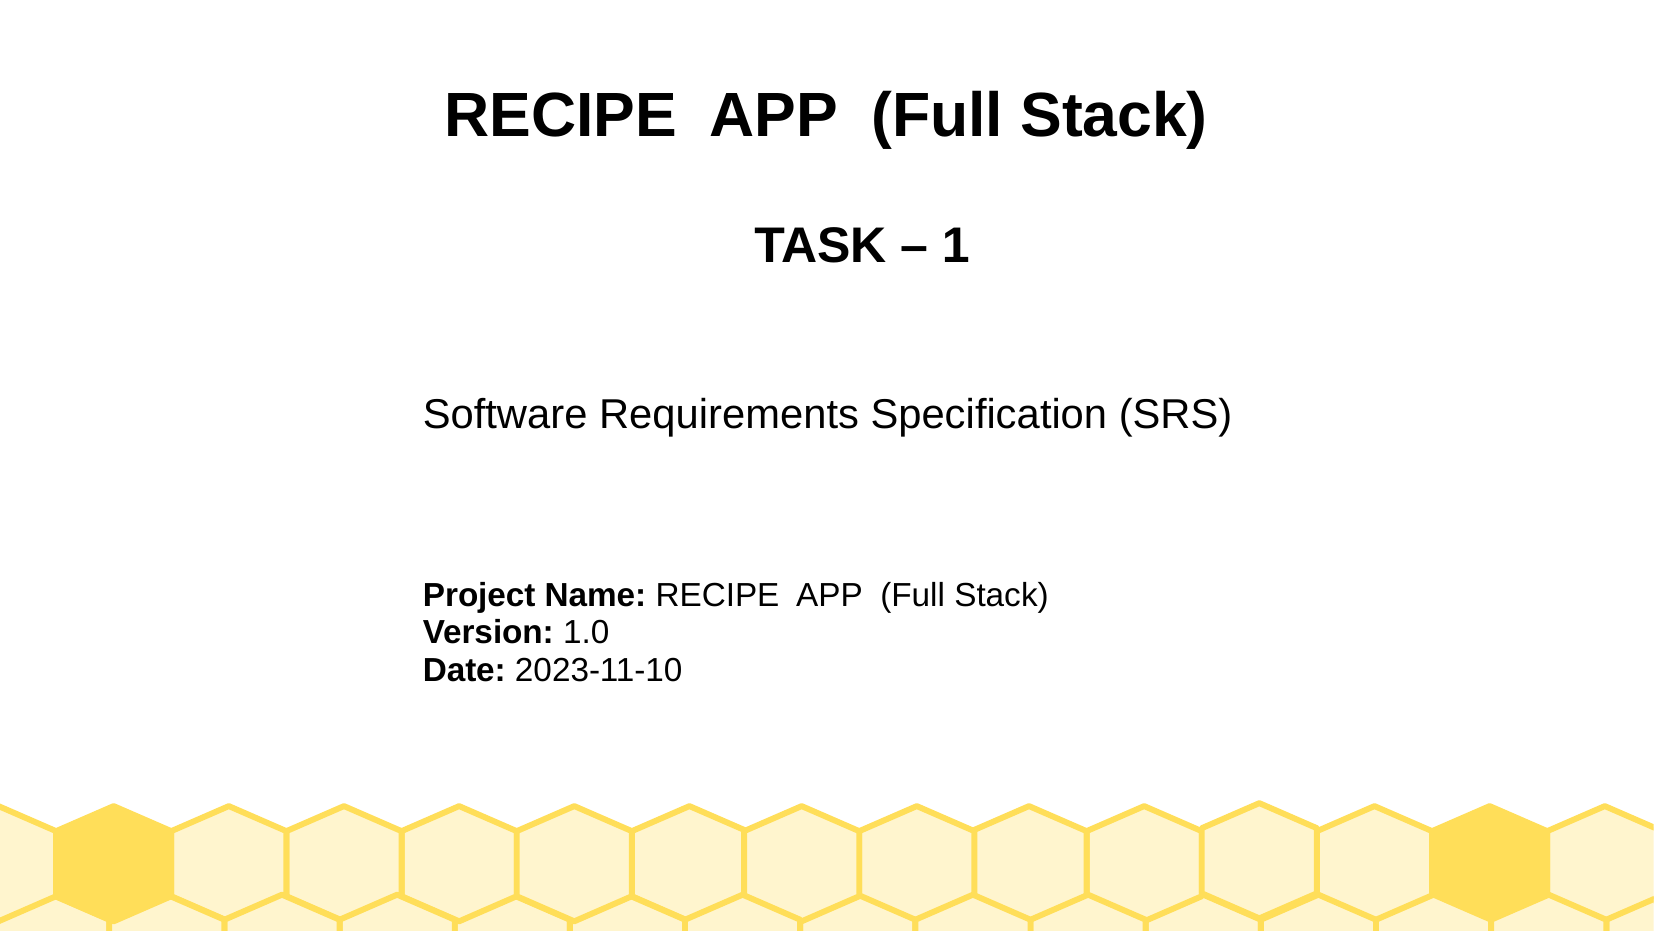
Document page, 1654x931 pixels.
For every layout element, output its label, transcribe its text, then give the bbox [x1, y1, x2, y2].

text_box Software Requirements Specification (SRS) Project Name: RECIPE APP (Full Stack) Version: 1.0 Date: 2023-11-10 [408, 383, 1476, 798]
title RECIPE APP (Full Stack) [82, 37, 1571, 193]
list TASK – 1 [82, 217, 1571, 758]
